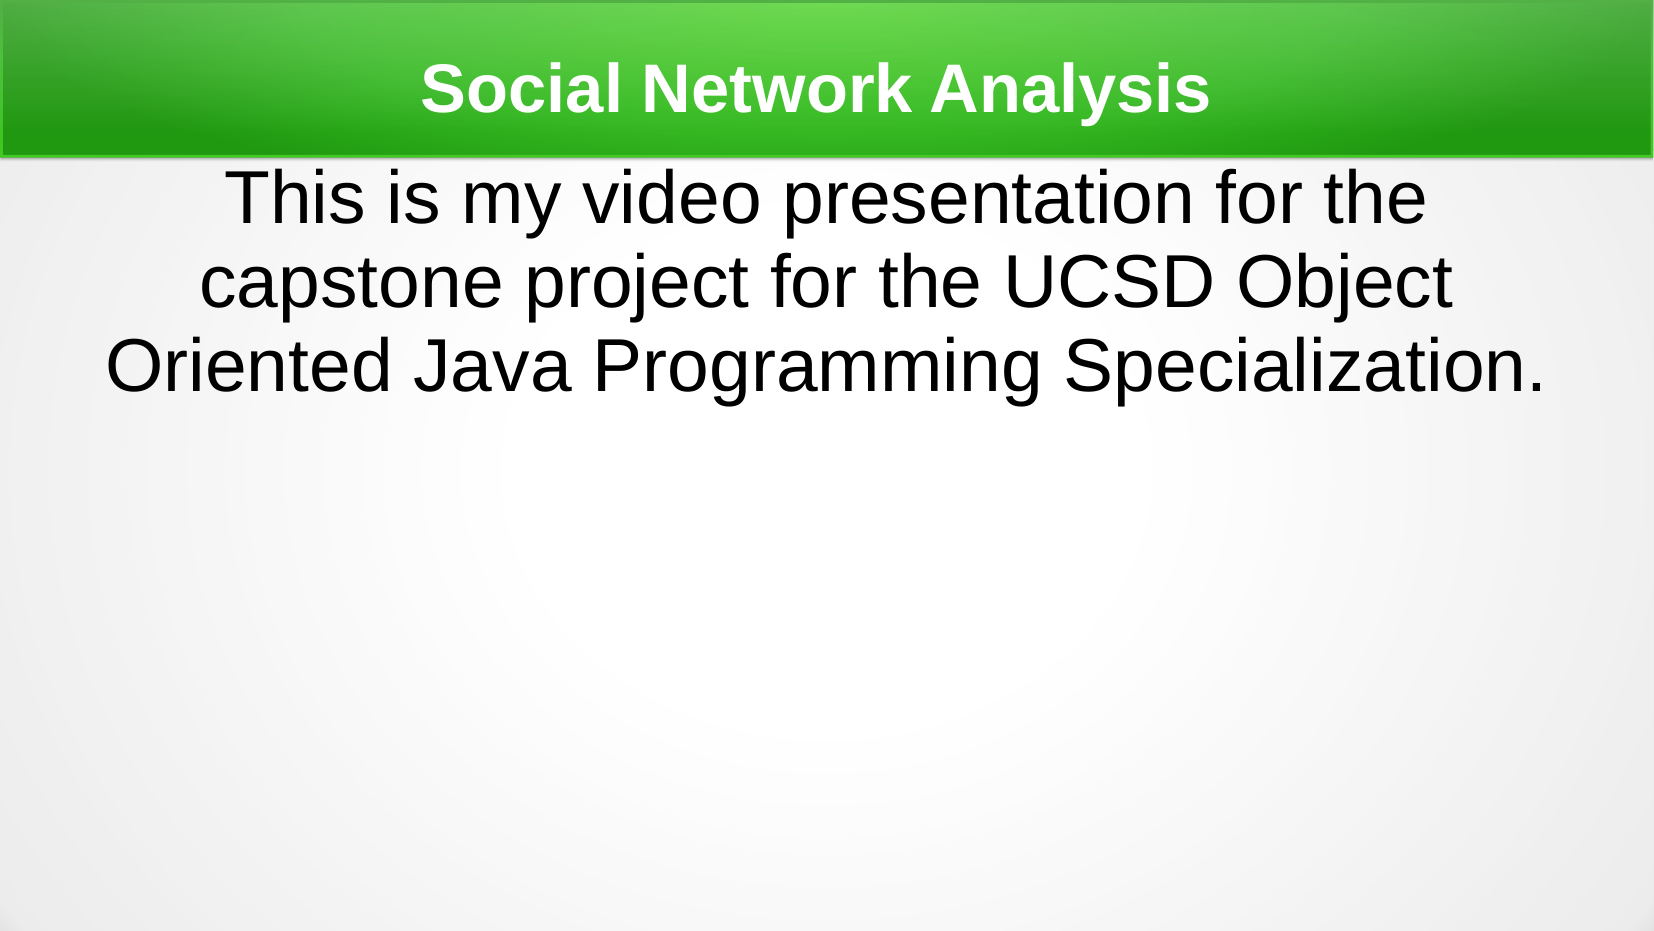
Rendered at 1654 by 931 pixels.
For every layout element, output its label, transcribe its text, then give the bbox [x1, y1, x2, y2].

subtitle This is my video presentation for the capstone project for the UCSD Object Oriented Java Programming Specialization. [82, 35, 1571, 529]
